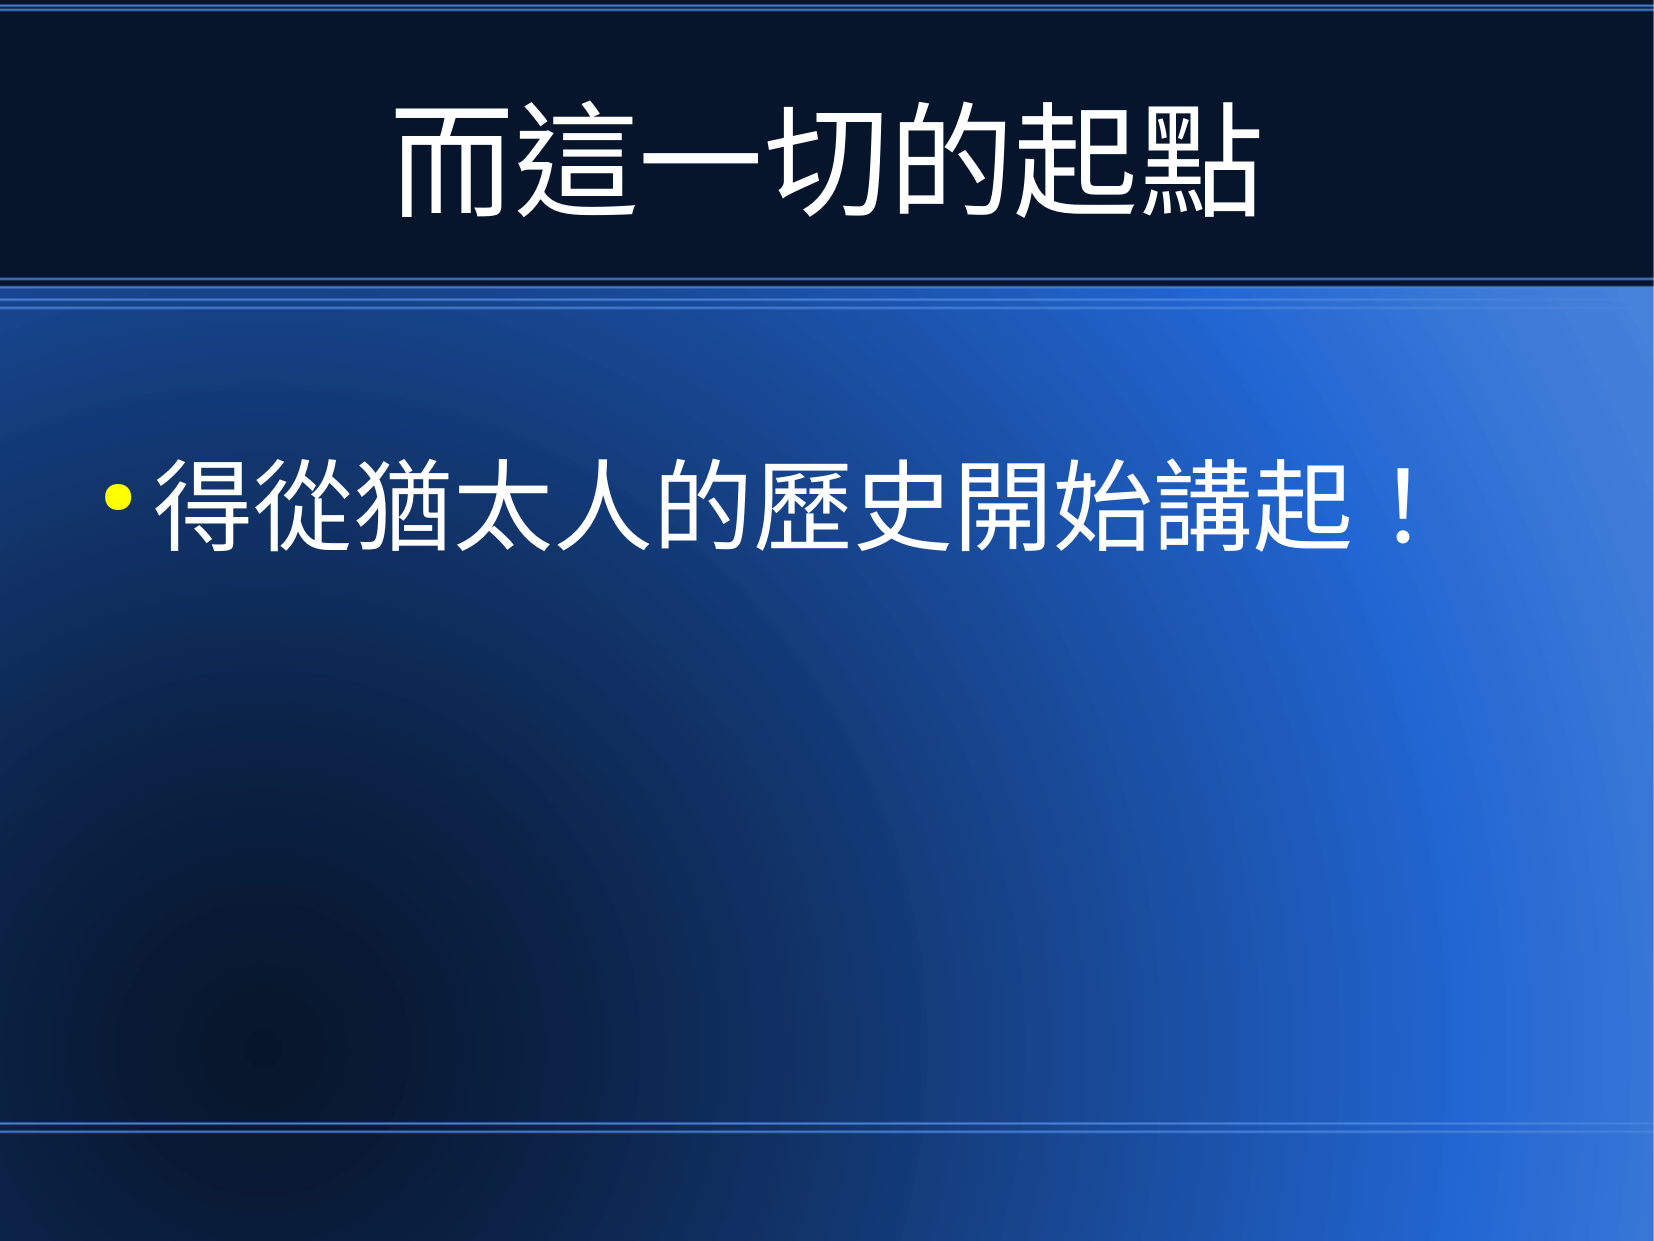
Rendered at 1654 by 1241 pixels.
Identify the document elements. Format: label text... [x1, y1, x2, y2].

list 得從猶太人的歷史開始講起！ [82, 355, 1571, 1241]
picture [0, 0, 1654, 1241]
title 而這一切的起點 [82, 49, 1571, 257]
